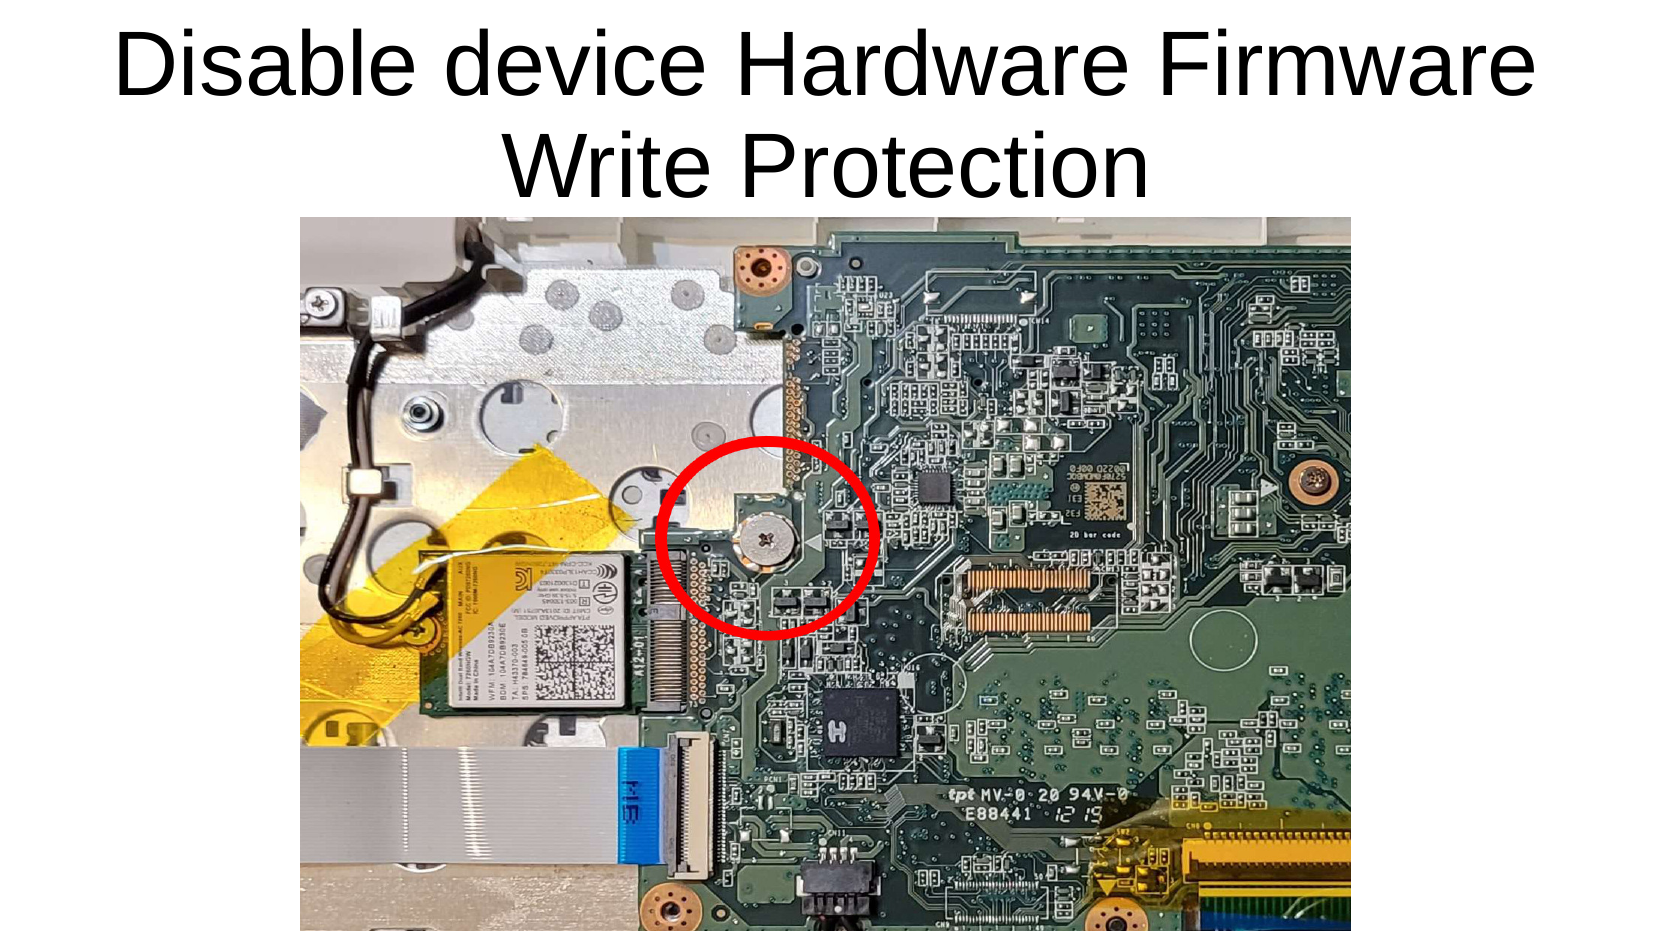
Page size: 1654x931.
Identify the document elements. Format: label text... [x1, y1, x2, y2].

title Disable device Hardware Firmware Write Protection [82, 12, 1571, 218]
picture [300, 217, 1351, 931]
